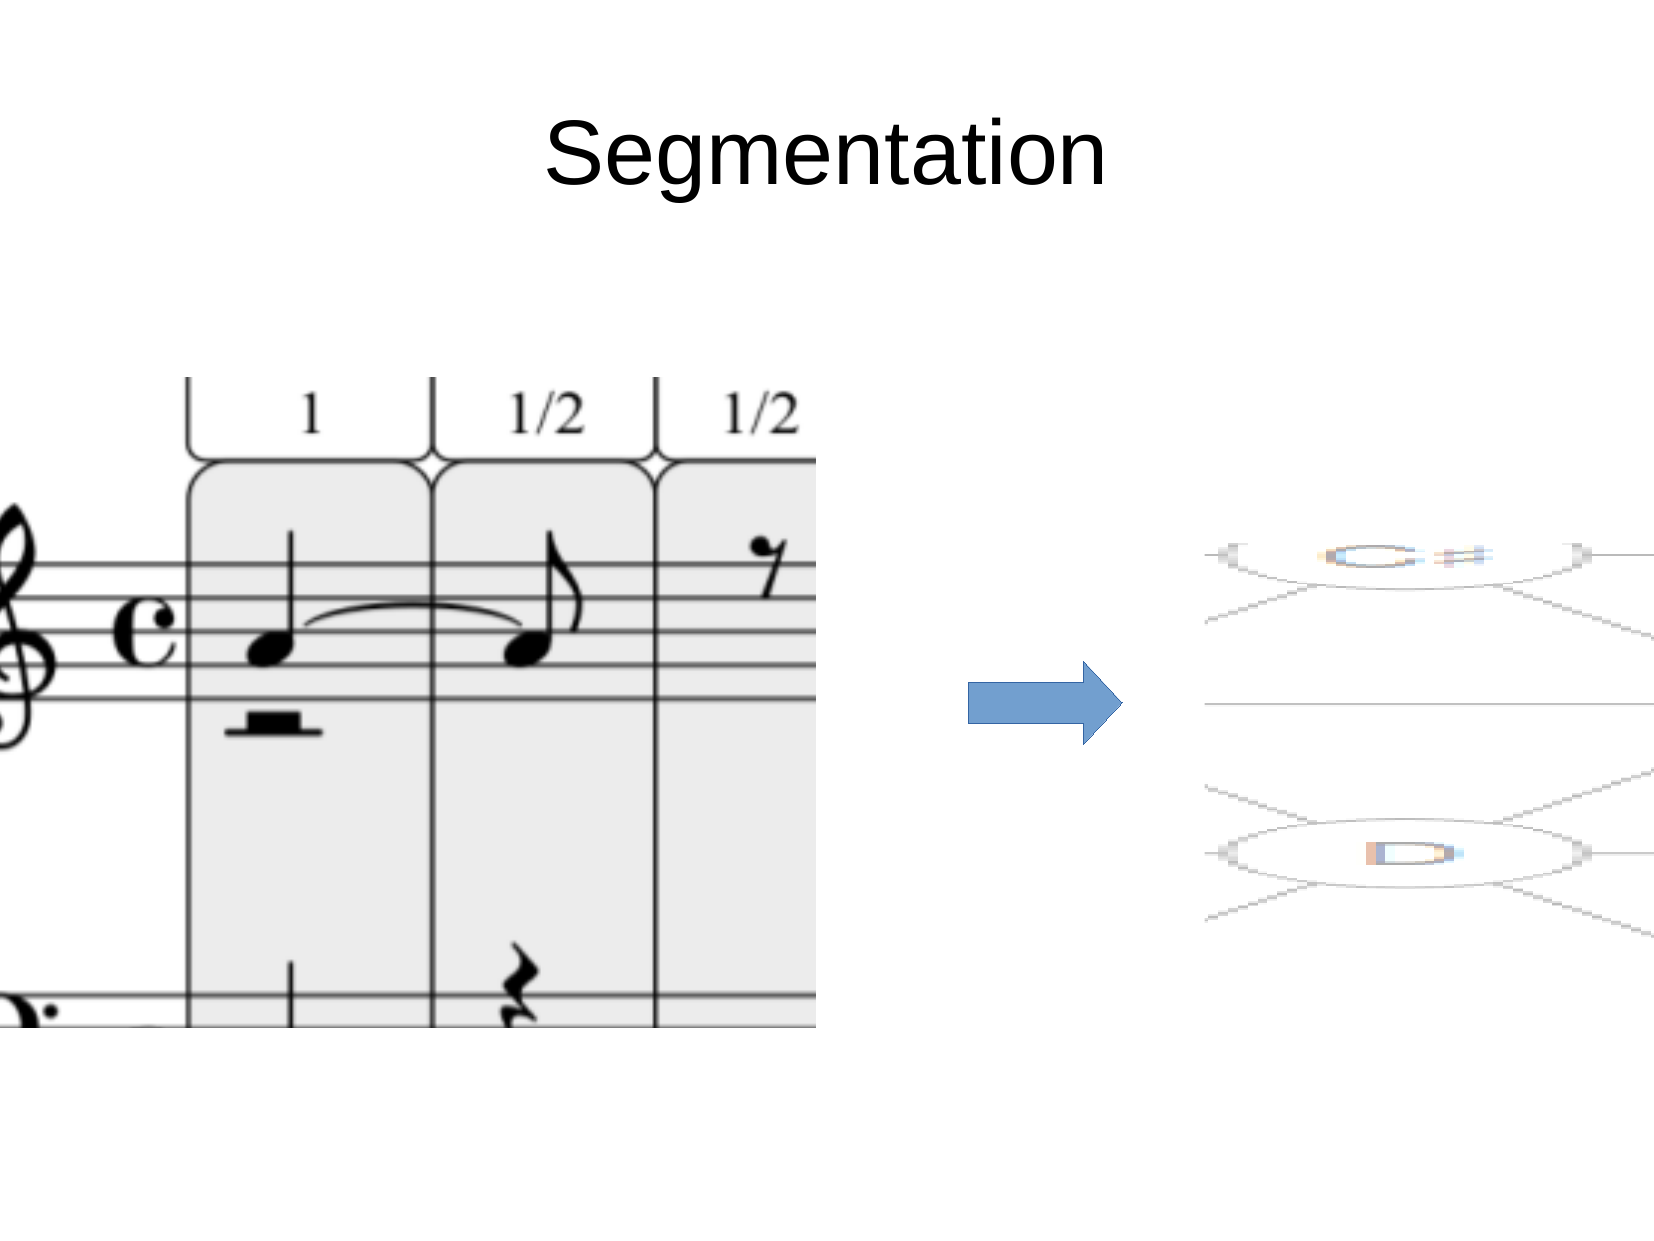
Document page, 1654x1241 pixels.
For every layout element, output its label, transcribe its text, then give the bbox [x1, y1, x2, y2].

title Segmentation [82, 49, 1571, 257]
picture [0, 377, 816, 1028]
picture [1204, 543, 1654, 993]
text_box [968, 661, 1123, 745]
